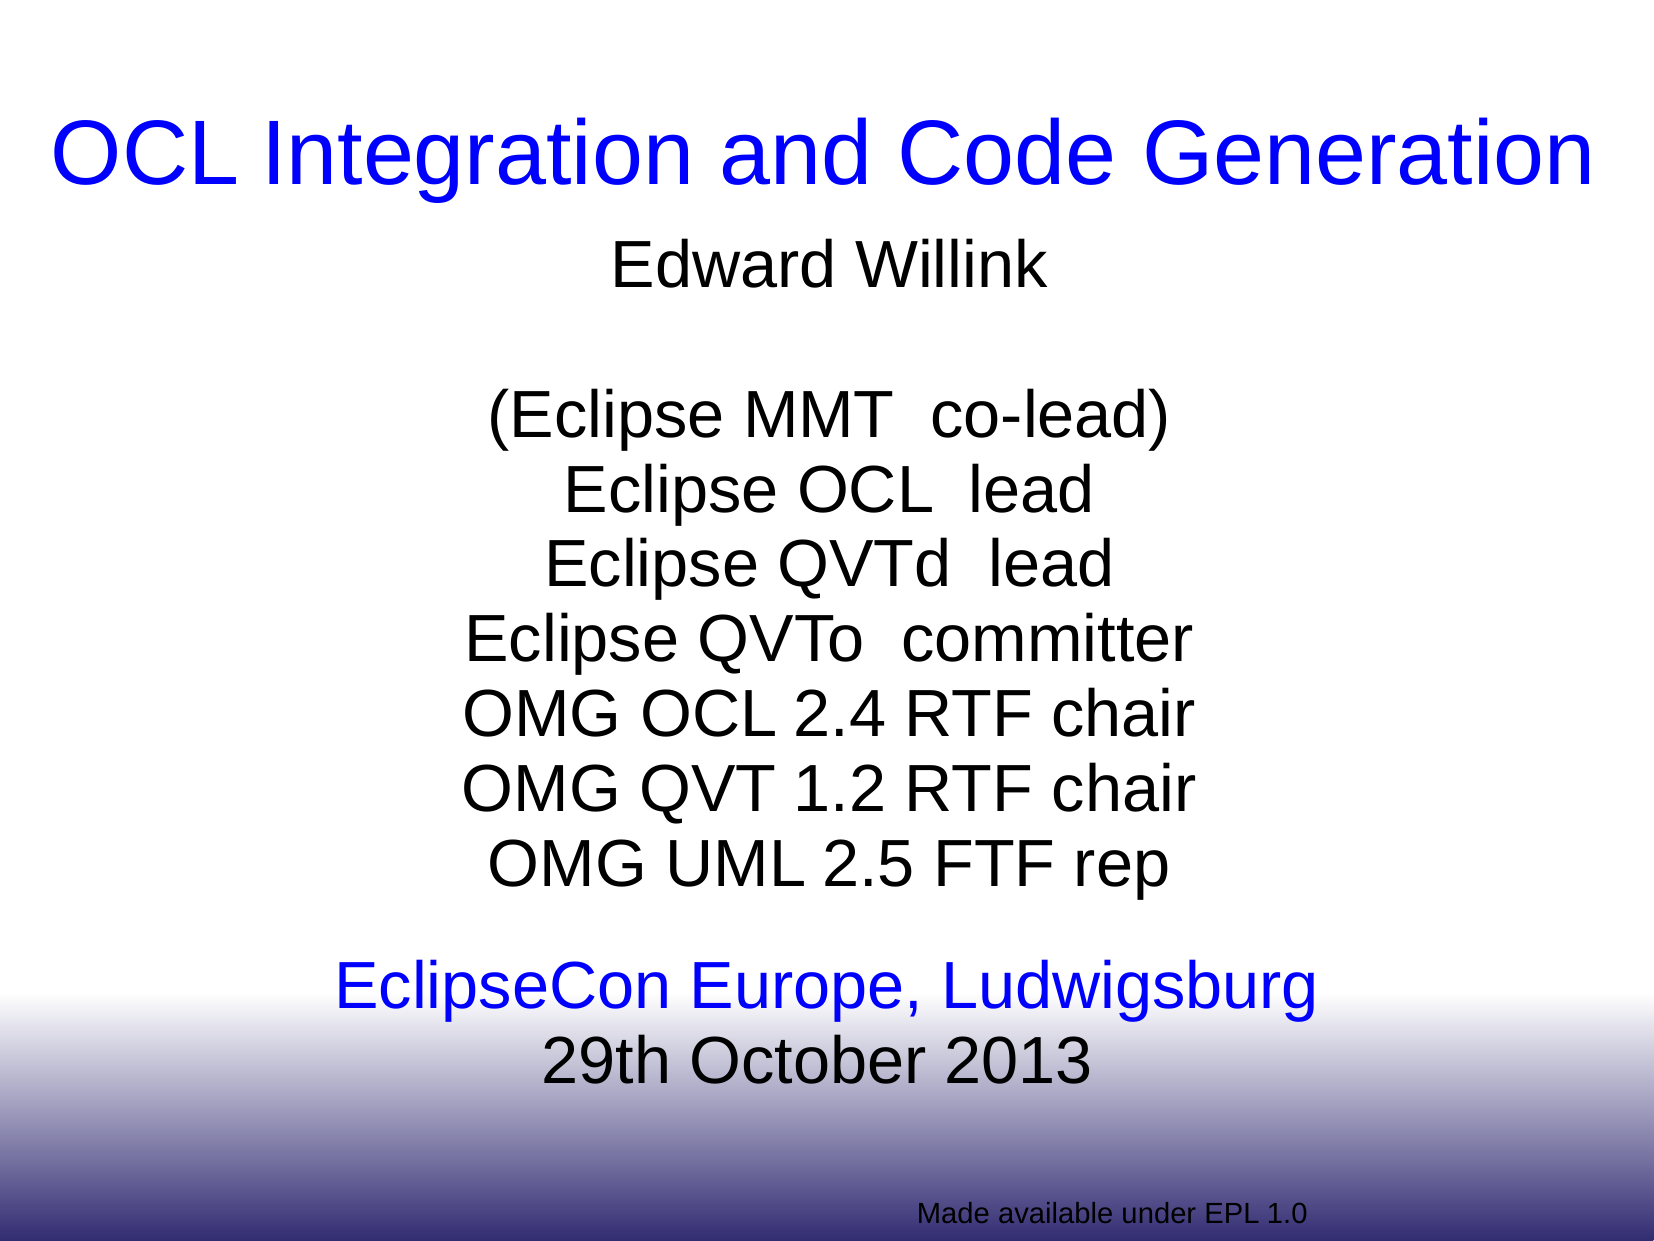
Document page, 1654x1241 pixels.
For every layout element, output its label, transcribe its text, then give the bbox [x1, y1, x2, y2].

text_box Edward Willink (Eclipse MMT co-lead) Eclipse OCL lead Eclipse QVTd lead Eclipse QVTo committer OMG OCL 2.4 RTF chair OMG QVT 1.2 RTF chair OMG UML 2.5 FTF rep [74, 227, 1584, 901]
subtitle EclipseCon Europe, Ludwigsburg 29th October 2013 [82, 936, 1571, 1109]
title OCL Integration and Code Generation [13, 56, 1636, 250]
